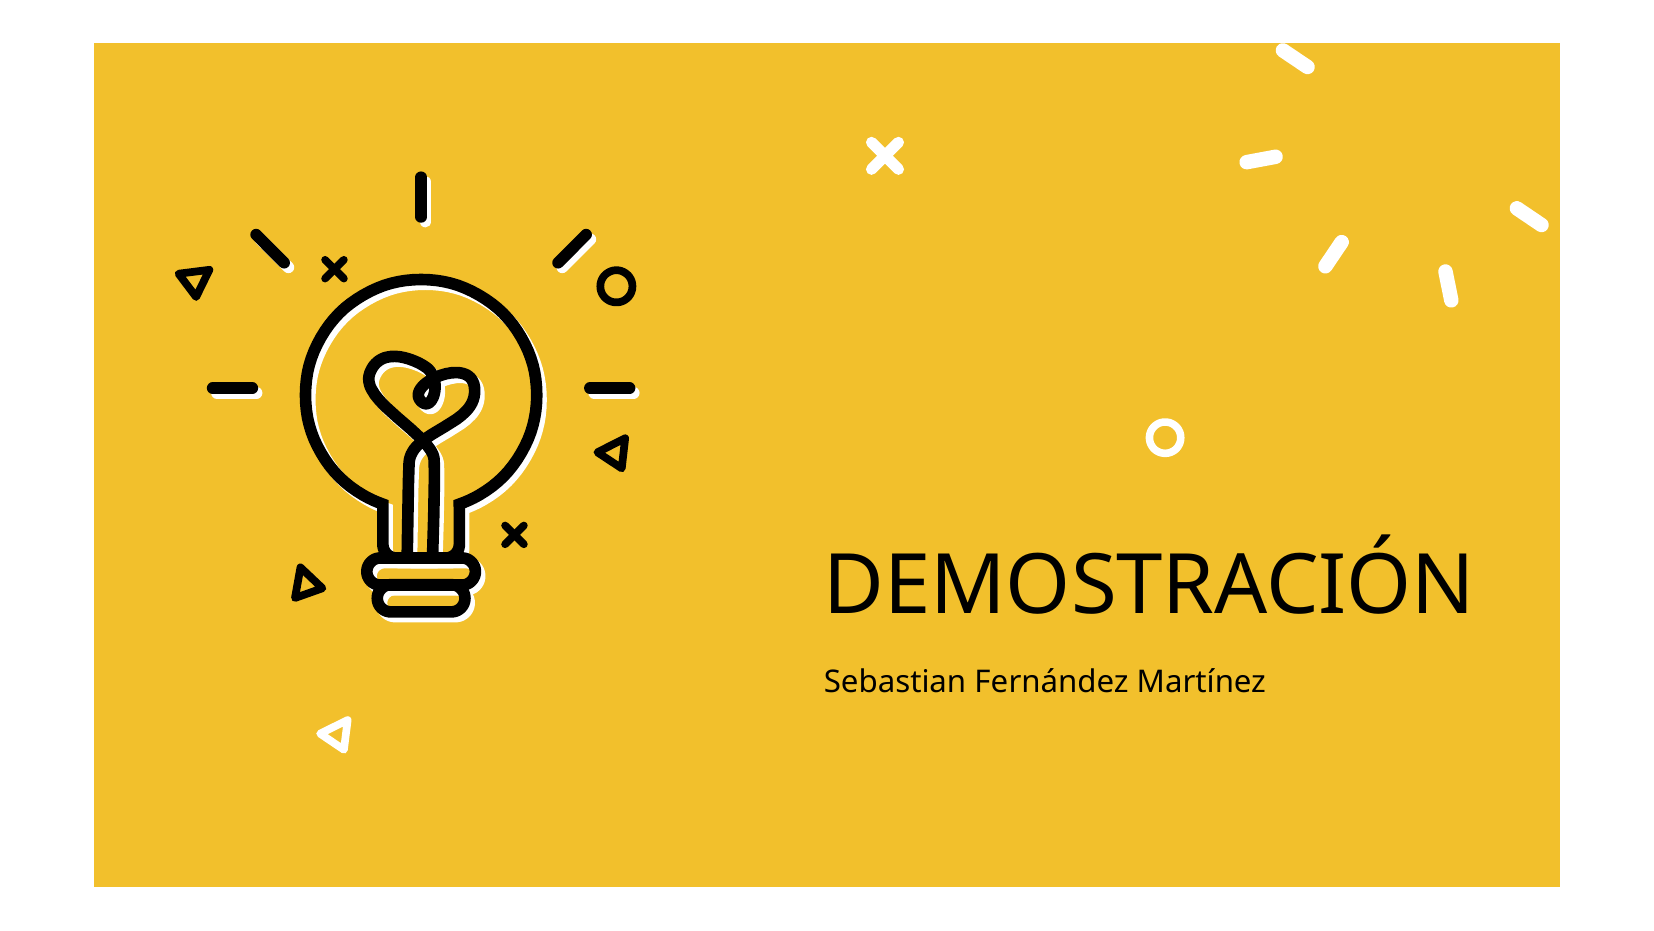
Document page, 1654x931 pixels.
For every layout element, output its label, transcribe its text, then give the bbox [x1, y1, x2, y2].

title Sebastian Fernández Martínez [823, 626, 1399, 735]
title DEMOSTRACIÓN [823, 524, 1544, 638]
